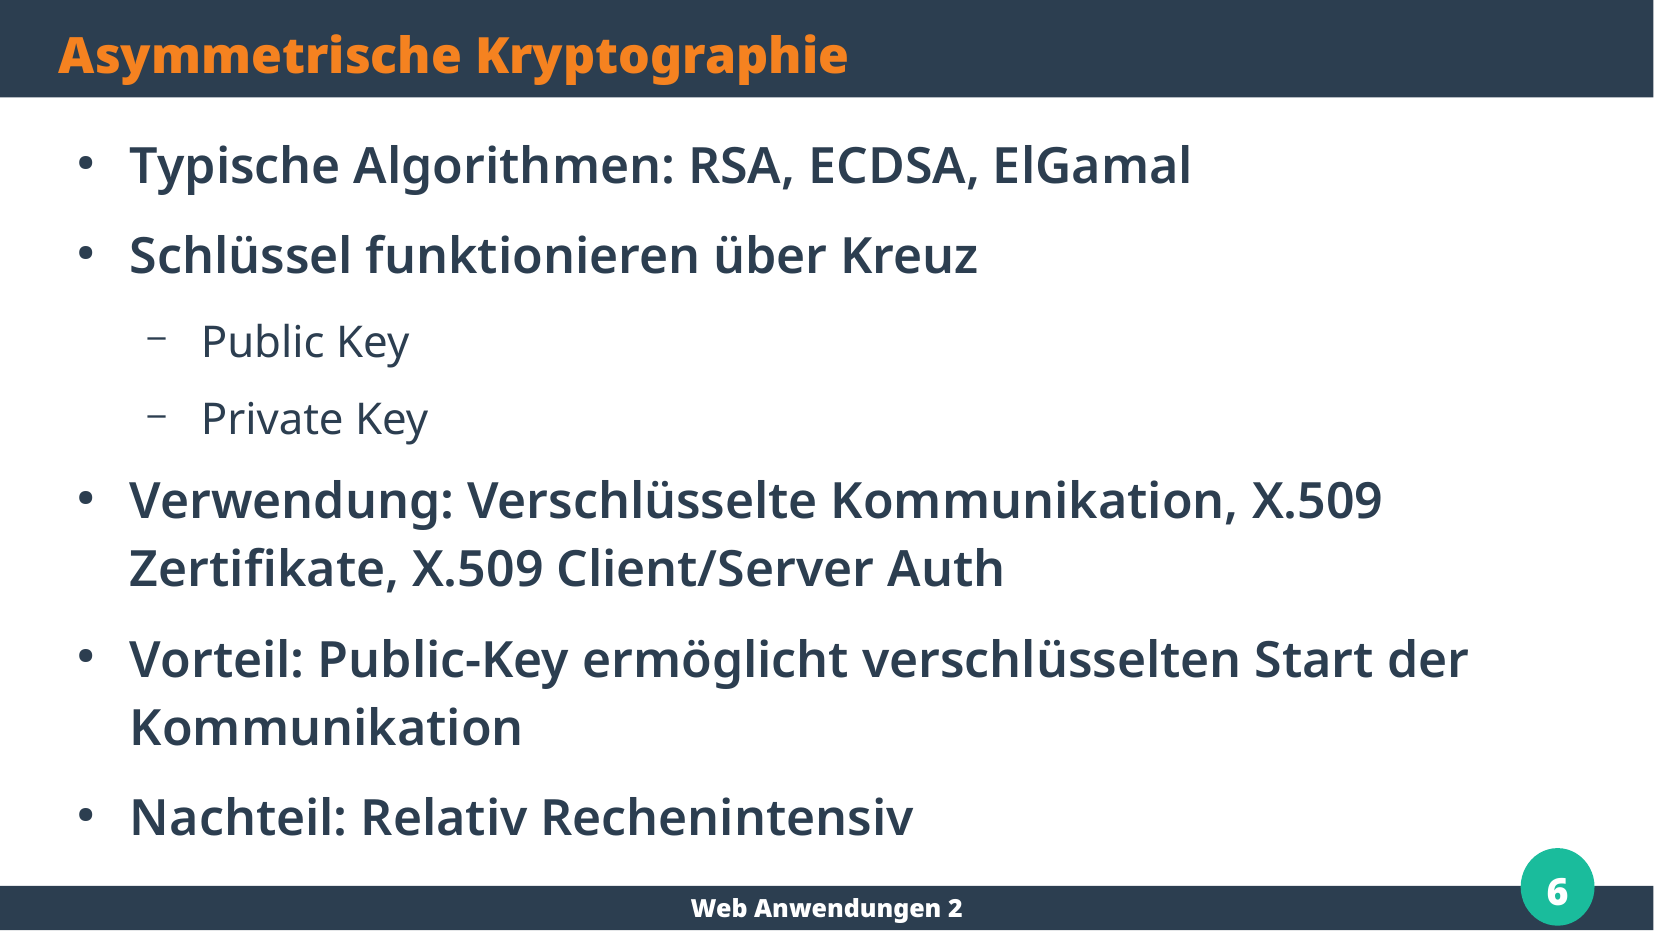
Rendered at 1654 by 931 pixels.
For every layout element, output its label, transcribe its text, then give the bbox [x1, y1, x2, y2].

title Asymmetrische Kryptographie [59, 8, 1595, 89]
list Typische Algorithmen: RSA, ECDSA, ElGamal Schlüssel funktionieren über Kreuz Public Key Private Key Verwendung: Verschlüsselte Kommunikation, X.509 Zertifikate, X.509 Client/Server Auth Vorteil: Public-Key ermöglicht verschlüsselten Start der Kommunikation Nachteil: Relativ Rechenintensiv [59, 129, 1595, 864]
